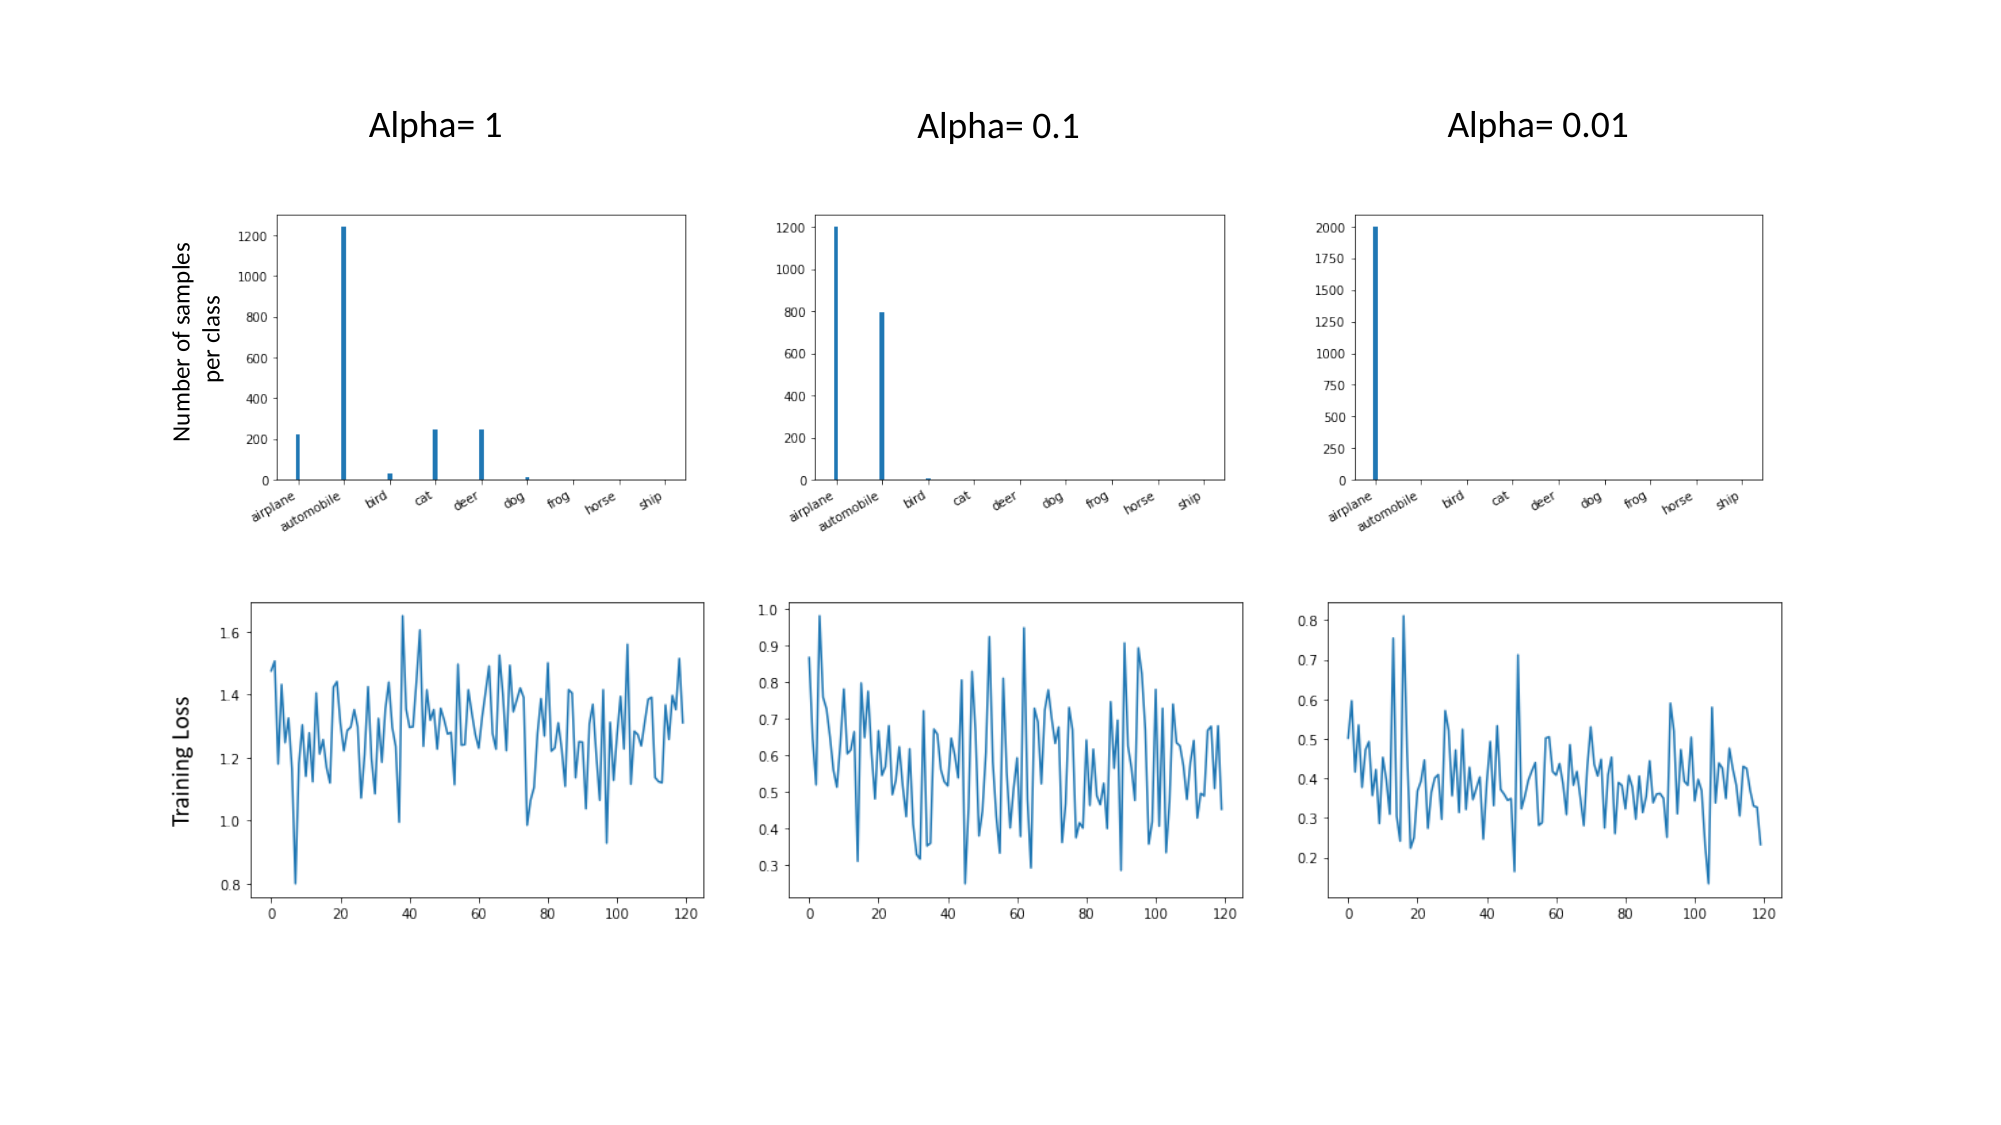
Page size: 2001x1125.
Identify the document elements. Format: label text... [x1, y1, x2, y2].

picture [229, 206, 694, 542]
picture [748, 594, 1252, 930]
picture [1306, 206, 1771, 542]
text_box Alpha= 0.1 [902, 93, 1126, 155]
picture [1287, 594, 1791, 930]
text_box Alpha= 0.01 [1432, 92, 1645, 153]
picture [157, 594, 713, 930]
picture [767, 206, 1233, 542]
text_box Number of samples per class [157, 221, 233, 459]
text_box Alpha= 1 [353, 92, 520, 153]
